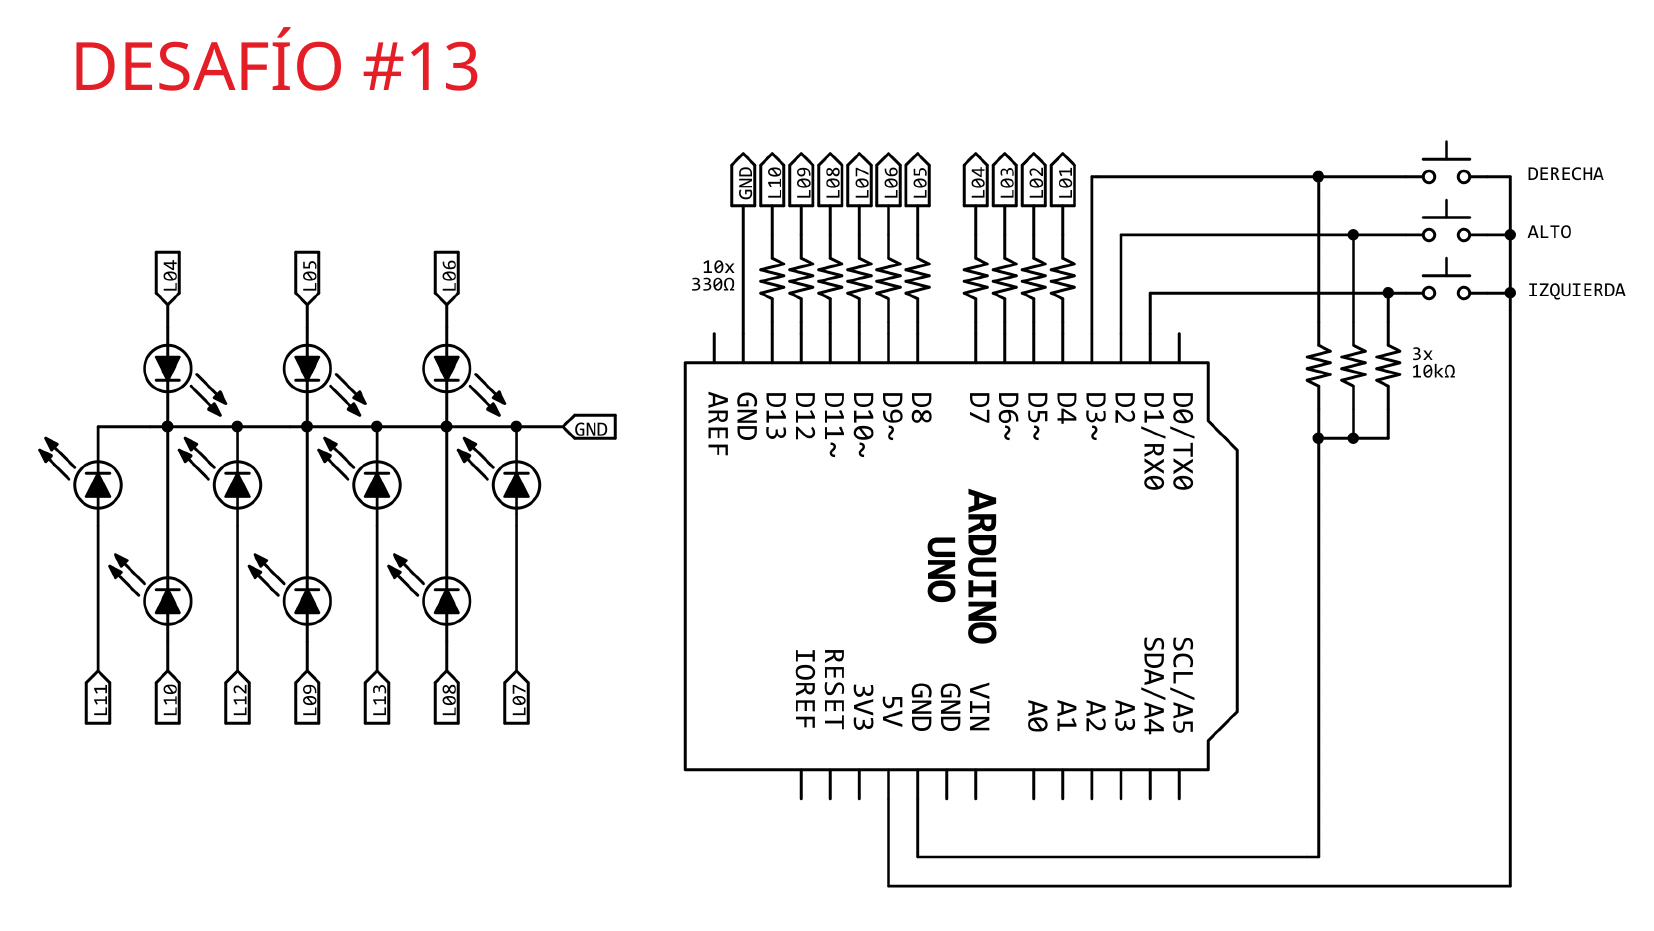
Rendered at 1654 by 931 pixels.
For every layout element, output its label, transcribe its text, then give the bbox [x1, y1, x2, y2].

title DESAFÍO #13 [70, 11, 1347, 118]
picture [22, 124, 1632, 903]
